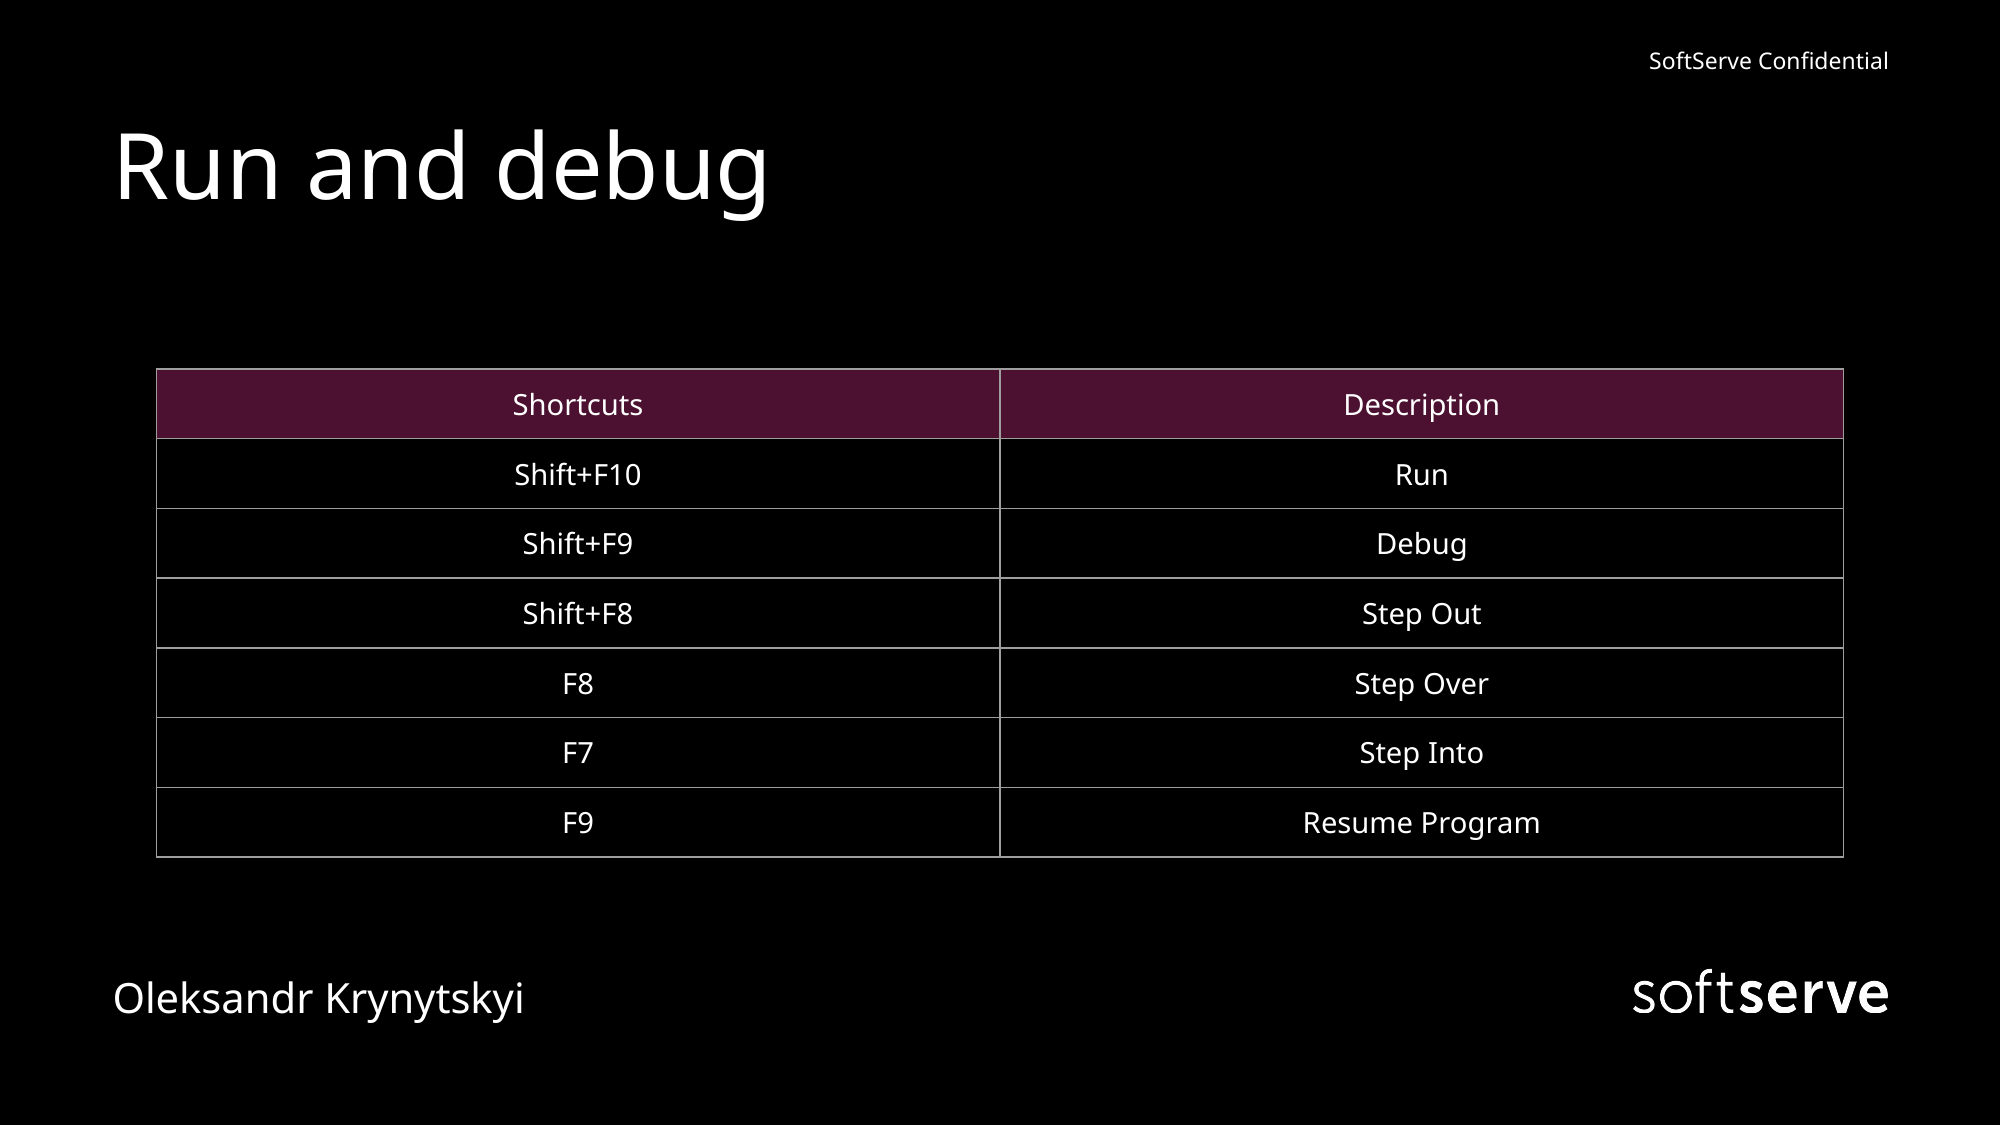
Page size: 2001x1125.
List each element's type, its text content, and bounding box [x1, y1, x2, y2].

table_cell Run [1001, 439, 1843, 508]
table_cell Step Out [1001, 579, 1843, 647]
list Oleksandr Krynytskyi [112, 970, 682, 1019]
table_cell F9 [157, 788, 999, 856]
table_cell F7 [157, 718, 999, 787]
table_cell Resume Program [1001, 788, 1843, 856]
picture [1633, 968, 1888, 1013]
title Run and debug [112, 112, 1888, 225]
table_cell Shift+F10 [157, 439, 999, 508]
table_header Shortcuts [157, 370, 999, 438]
table_header Description [1001, 370, 1843, 438]
table_cell F8 [157, 649, 999, 717]
table_cell Step Into [1001, 718, 1843, 787]
table_cell Shift+F9 [157, 509, 999, 577]
table_cell Debug [1001, 509, 1843, 577]
table_cell Shift+F8 [157, 579, 999, 647]
table_cell Step Over [1001, 649, 1843, 717]
